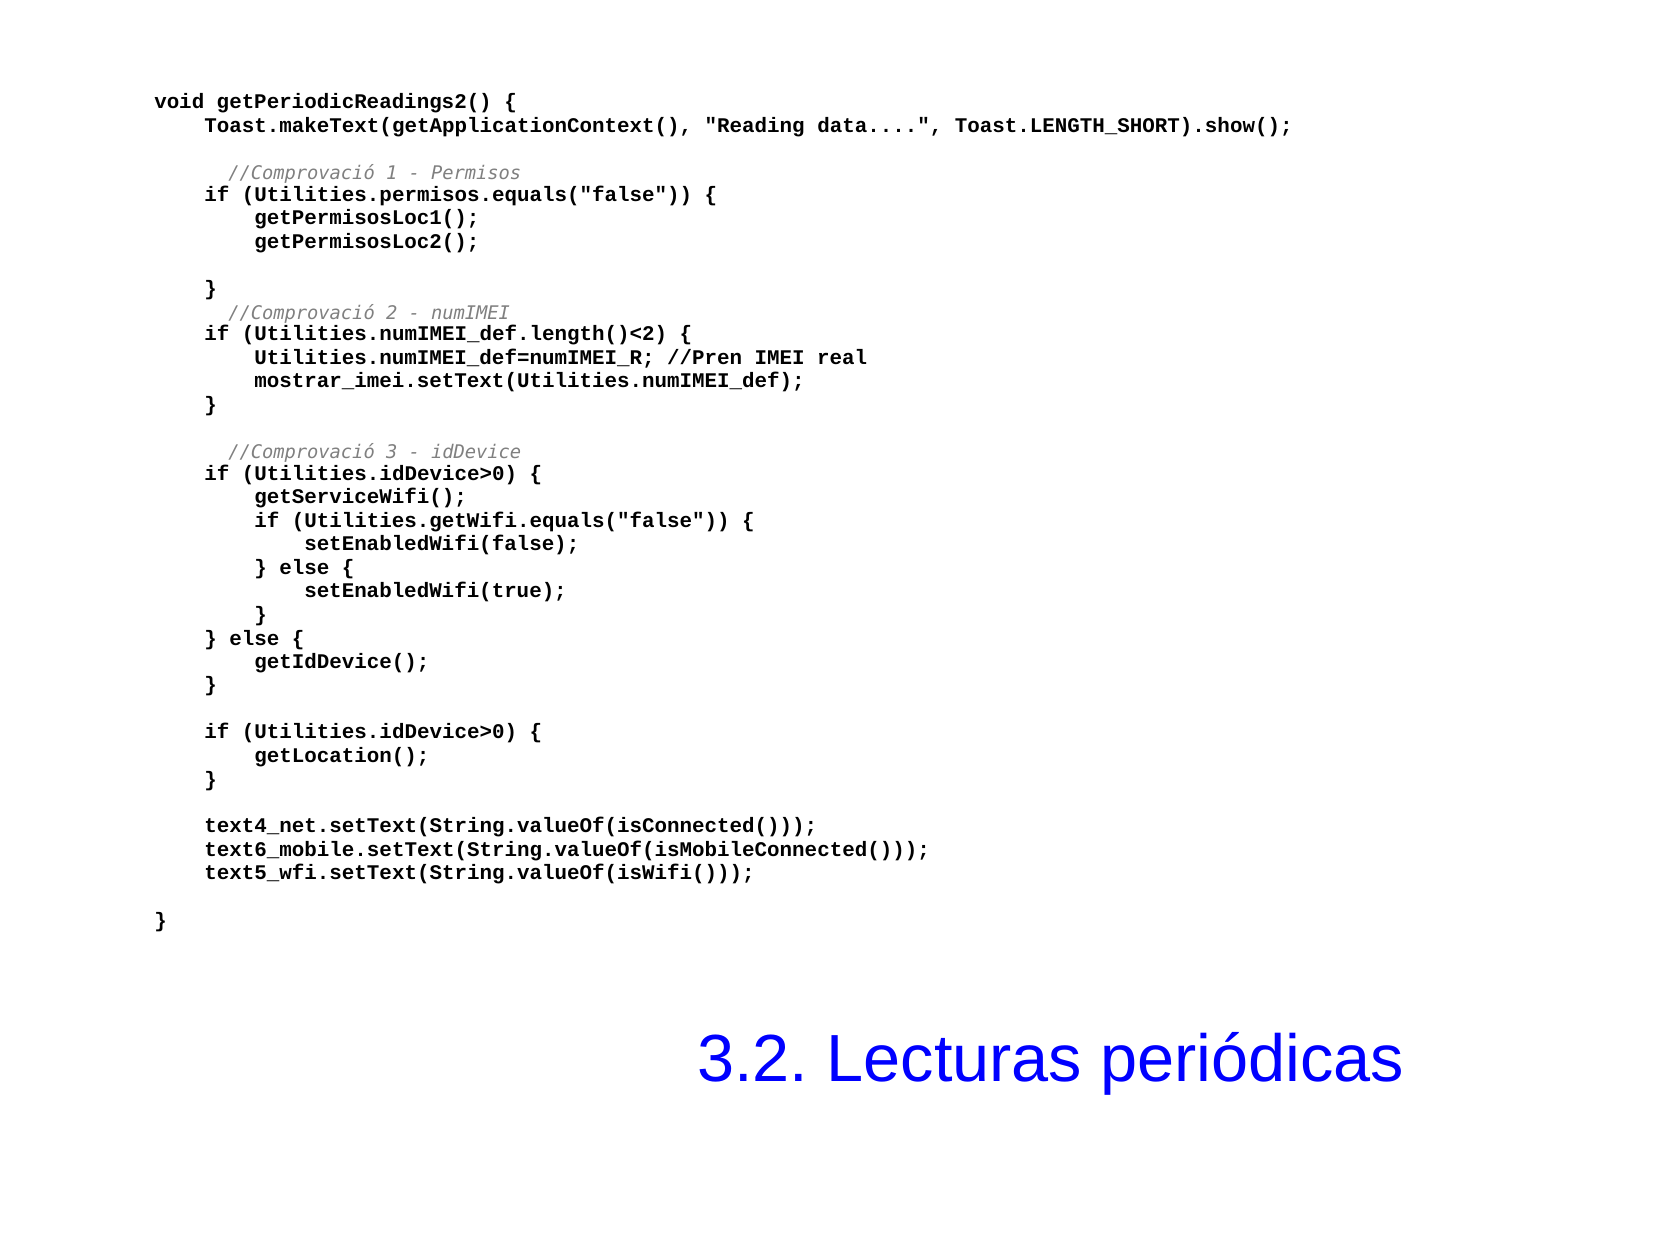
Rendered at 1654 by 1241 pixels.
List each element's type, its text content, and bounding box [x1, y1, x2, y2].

title 3.2. Lecturas periódicas [507, 947, 1595, 1170]
text_box void getPeriodicReadings2() { Toast.makeText(getApplicationContext(), "Reading data....", Toast.LENGTH_SHORT).show(); //Comprovació 1 - Permisos if (Utilities.permisos.equals("false")) { getPermisosLoc1(); getPermisosLoc2(); } //Comprovació 2 - numIMEI if (Utilities.numIMEI_def.length()<2) { Utilities.numIMEI_def=numIMEI_R; //Pren IMEI real mostrar_imei.setText(Utilities.numIMEI_def); } //Comprovació 3 - idDevice if (Utilities.idDevice>0) { getServiceWifi(); if (Utilities.getWifi.equals("false")) { setEnabledWifi(false); } else { setEnabledWifi(true); } } else { getIdDevice(); } if (Utilities.idDevice>0) { getLocation(); } text4_net.setText(String.valueOf(isConnected())); text6_mobile.setText(String.valueOf(isMobileConnected())); text5_wfi.setText(String.valueOf(isWifi())); } [139, 84, 1347, 941]
